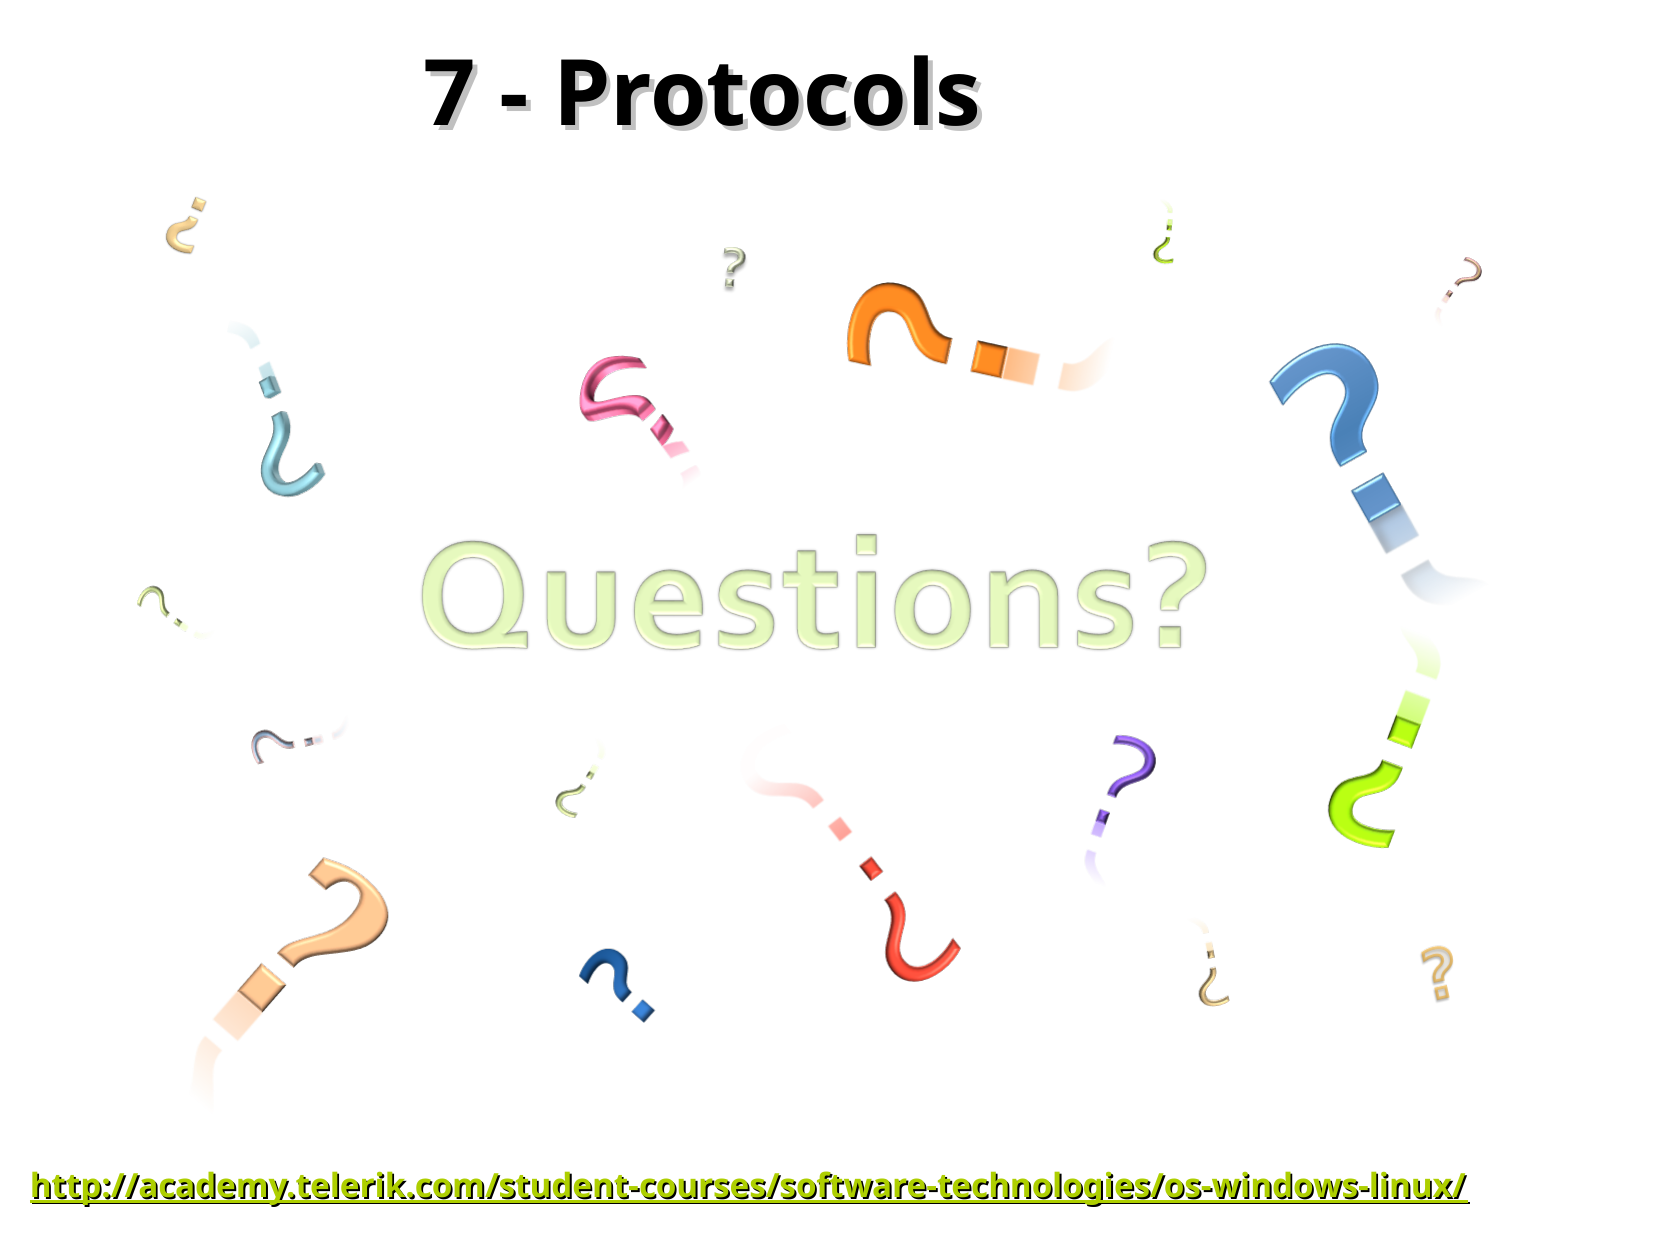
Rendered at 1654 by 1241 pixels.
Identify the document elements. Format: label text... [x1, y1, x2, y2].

title 7 - Protocols [408, 25, 1654, 166]
picture [102, 158, 1527, 1155]
text_box http://academy.telerik.com/student-courses/software-technologies/os-windows-linux/ [15, 1154, 1654, 1211]
